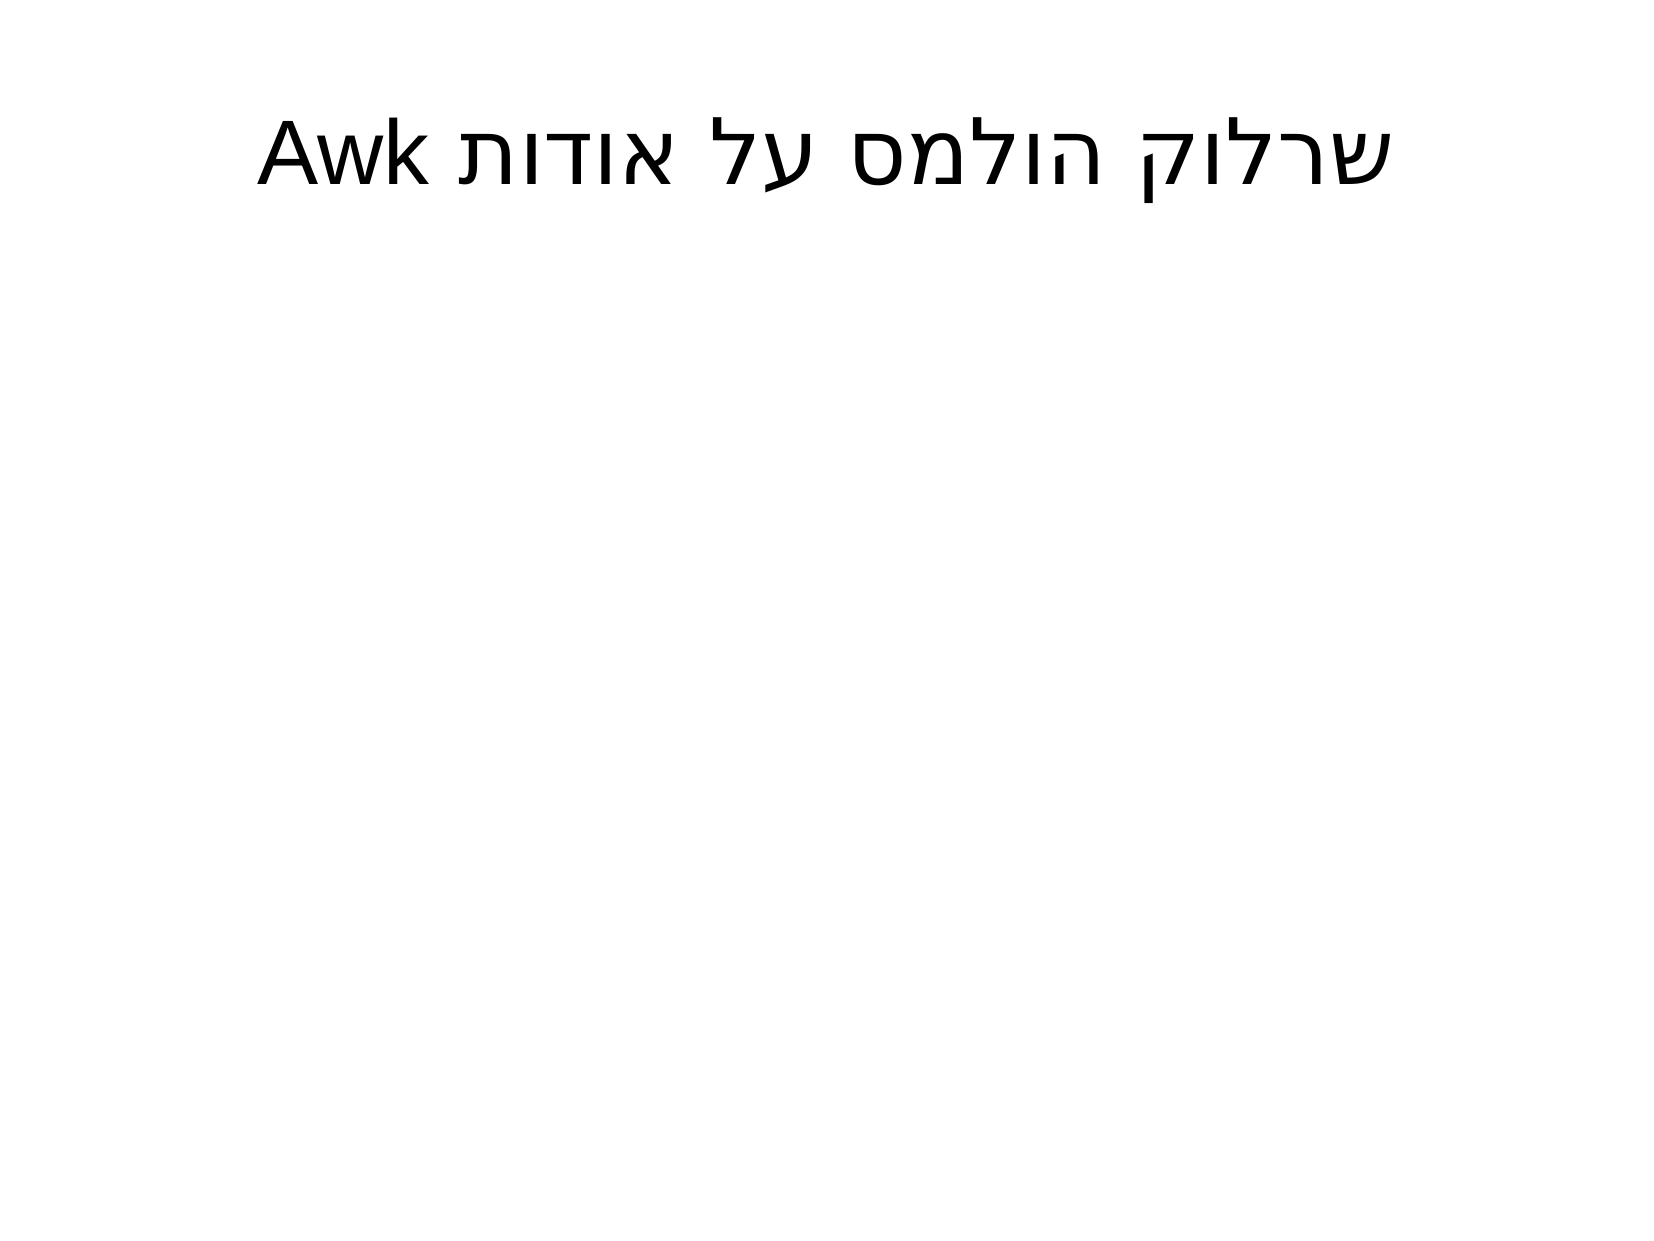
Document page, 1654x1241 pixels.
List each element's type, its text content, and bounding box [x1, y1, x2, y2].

title שרלוק הולמס על אודות Awk [82, 49, 1571, 257]
